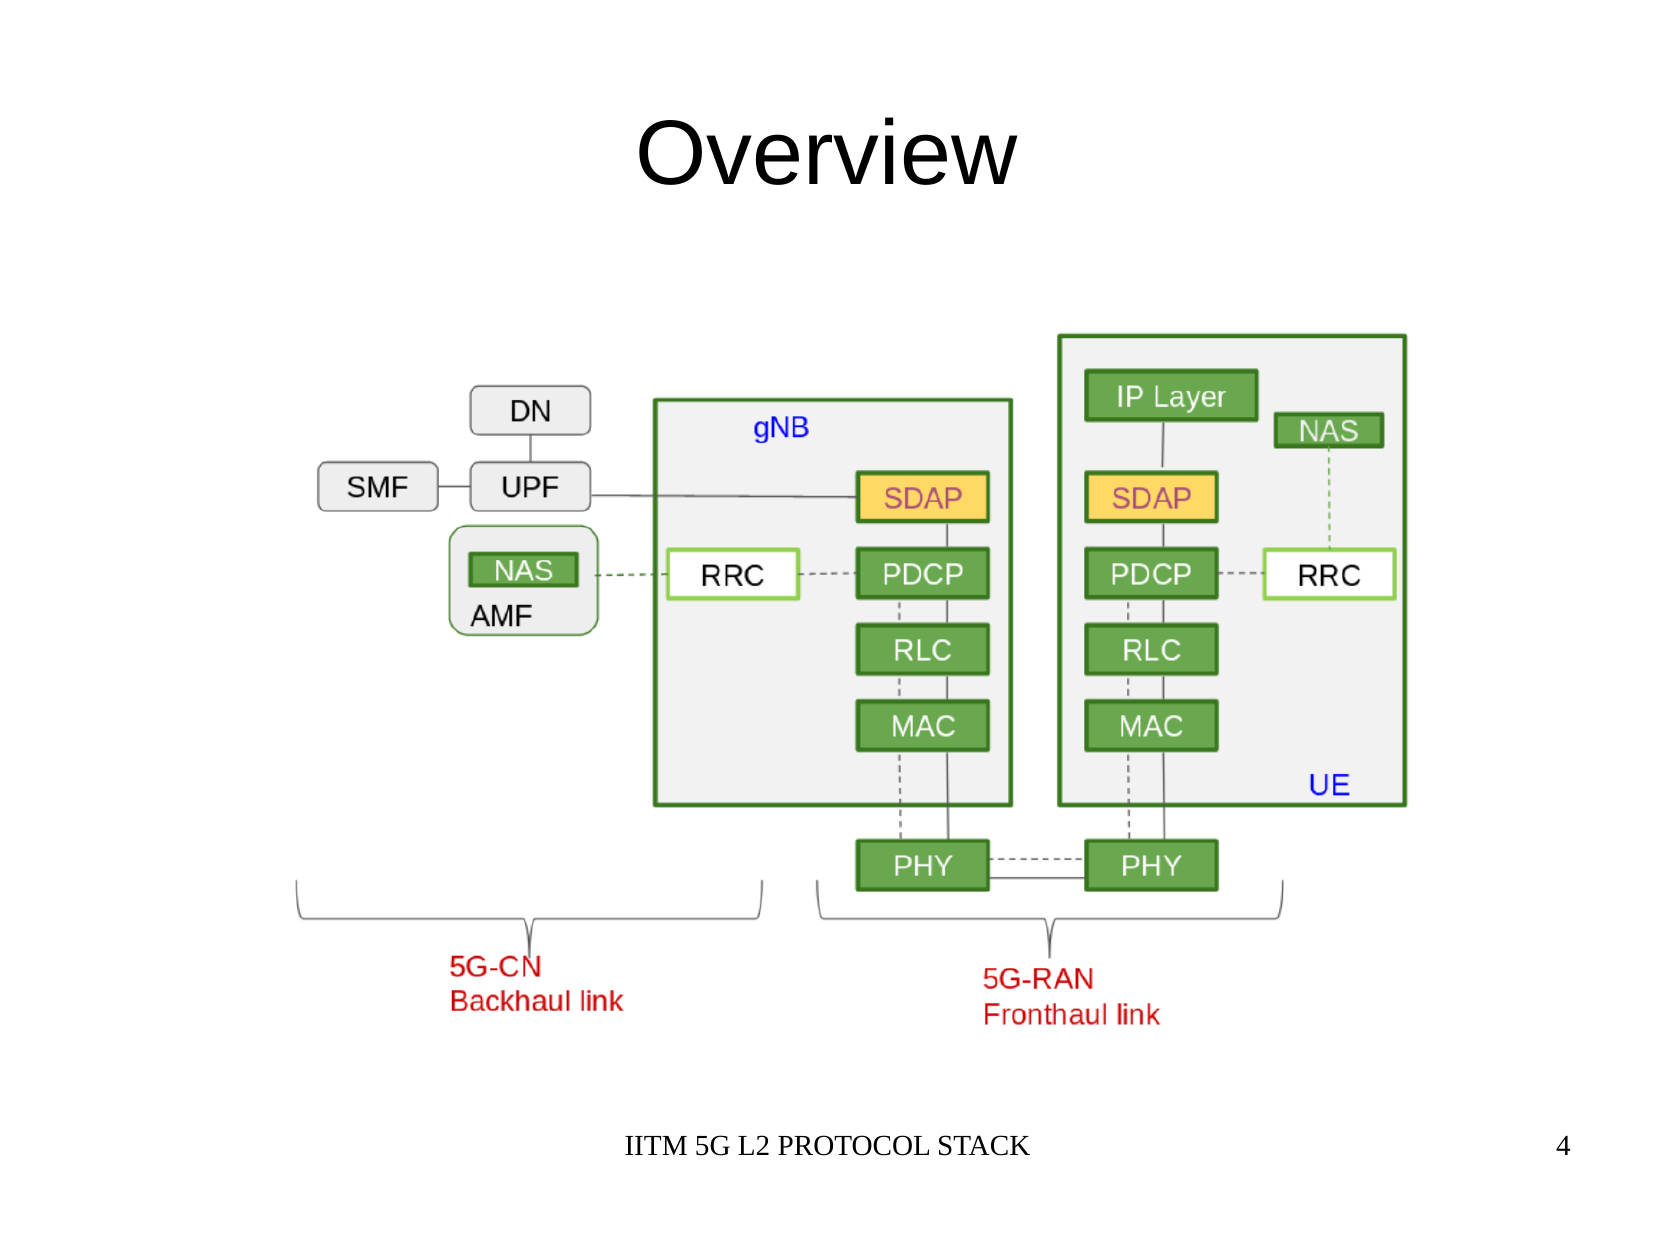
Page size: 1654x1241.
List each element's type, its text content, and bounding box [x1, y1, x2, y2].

title Overview [82, 49, 1571, 257]
picture [170, 281, 1477, 1087]
